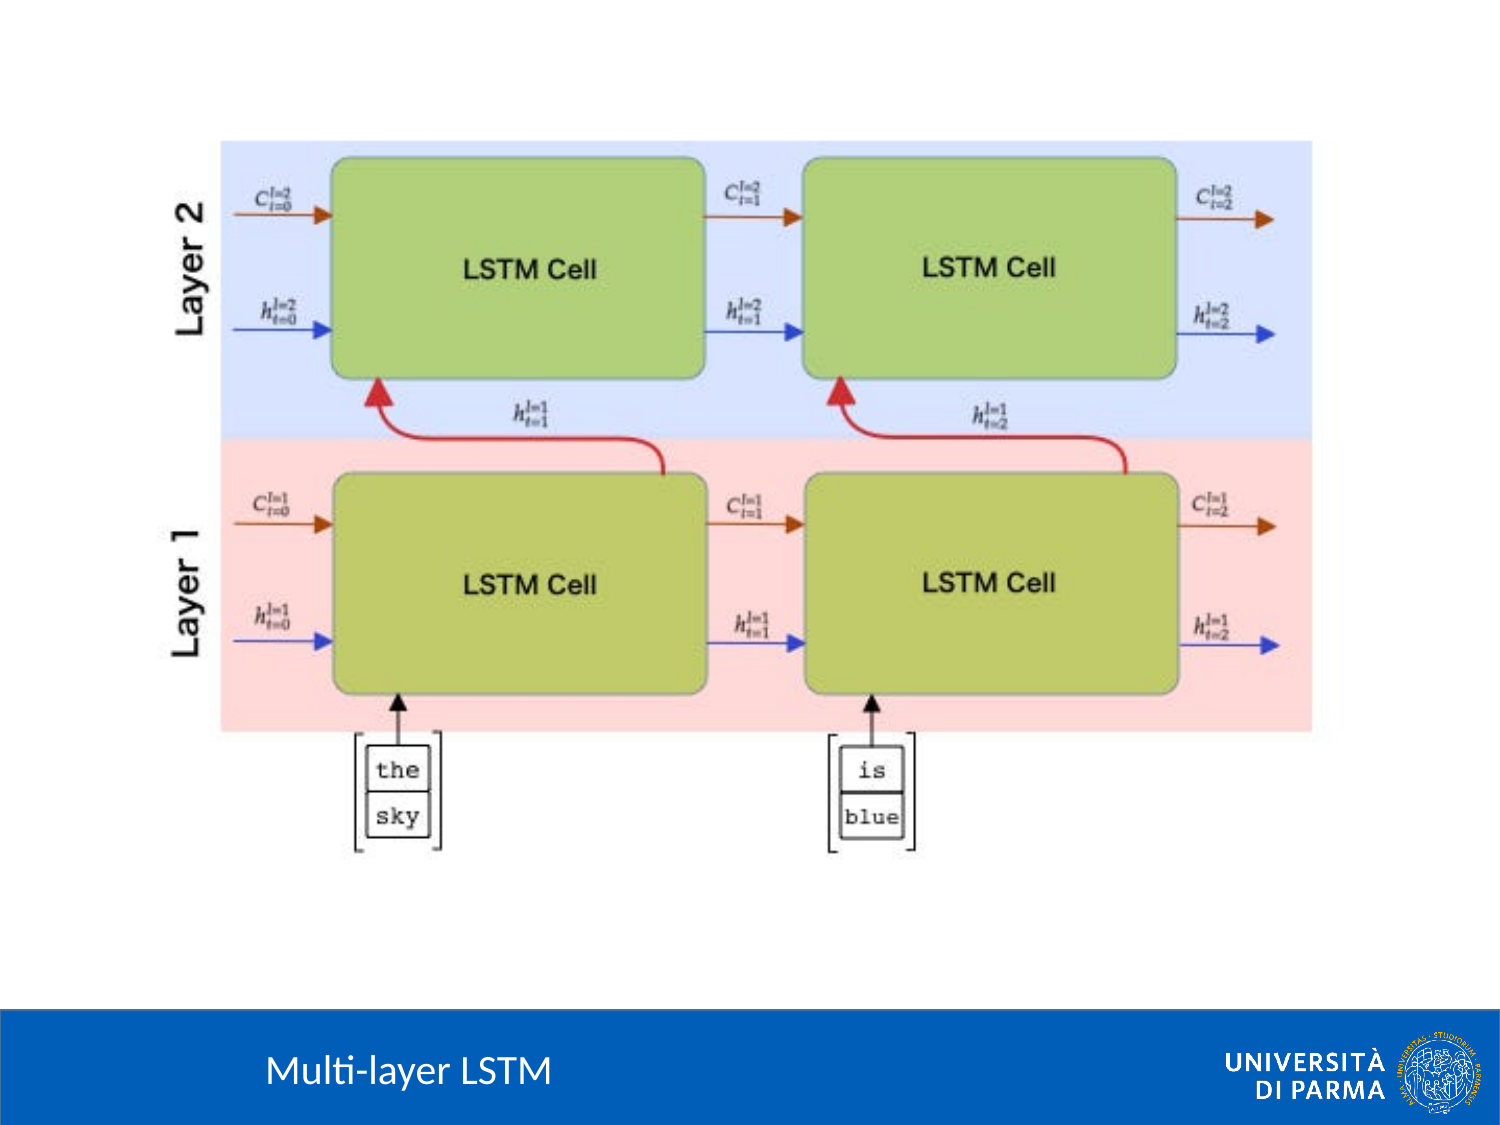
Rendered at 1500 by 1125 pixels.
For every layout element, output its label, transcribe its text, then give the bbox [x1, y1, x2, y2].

text_box [0, 1010, 1500, 1125]
picture [1226, 1032, 1481, 1114]
picture [142, 108, 1344, 887]
text_box Multi-layer LSTM [250, 1035, 777, 1101]
